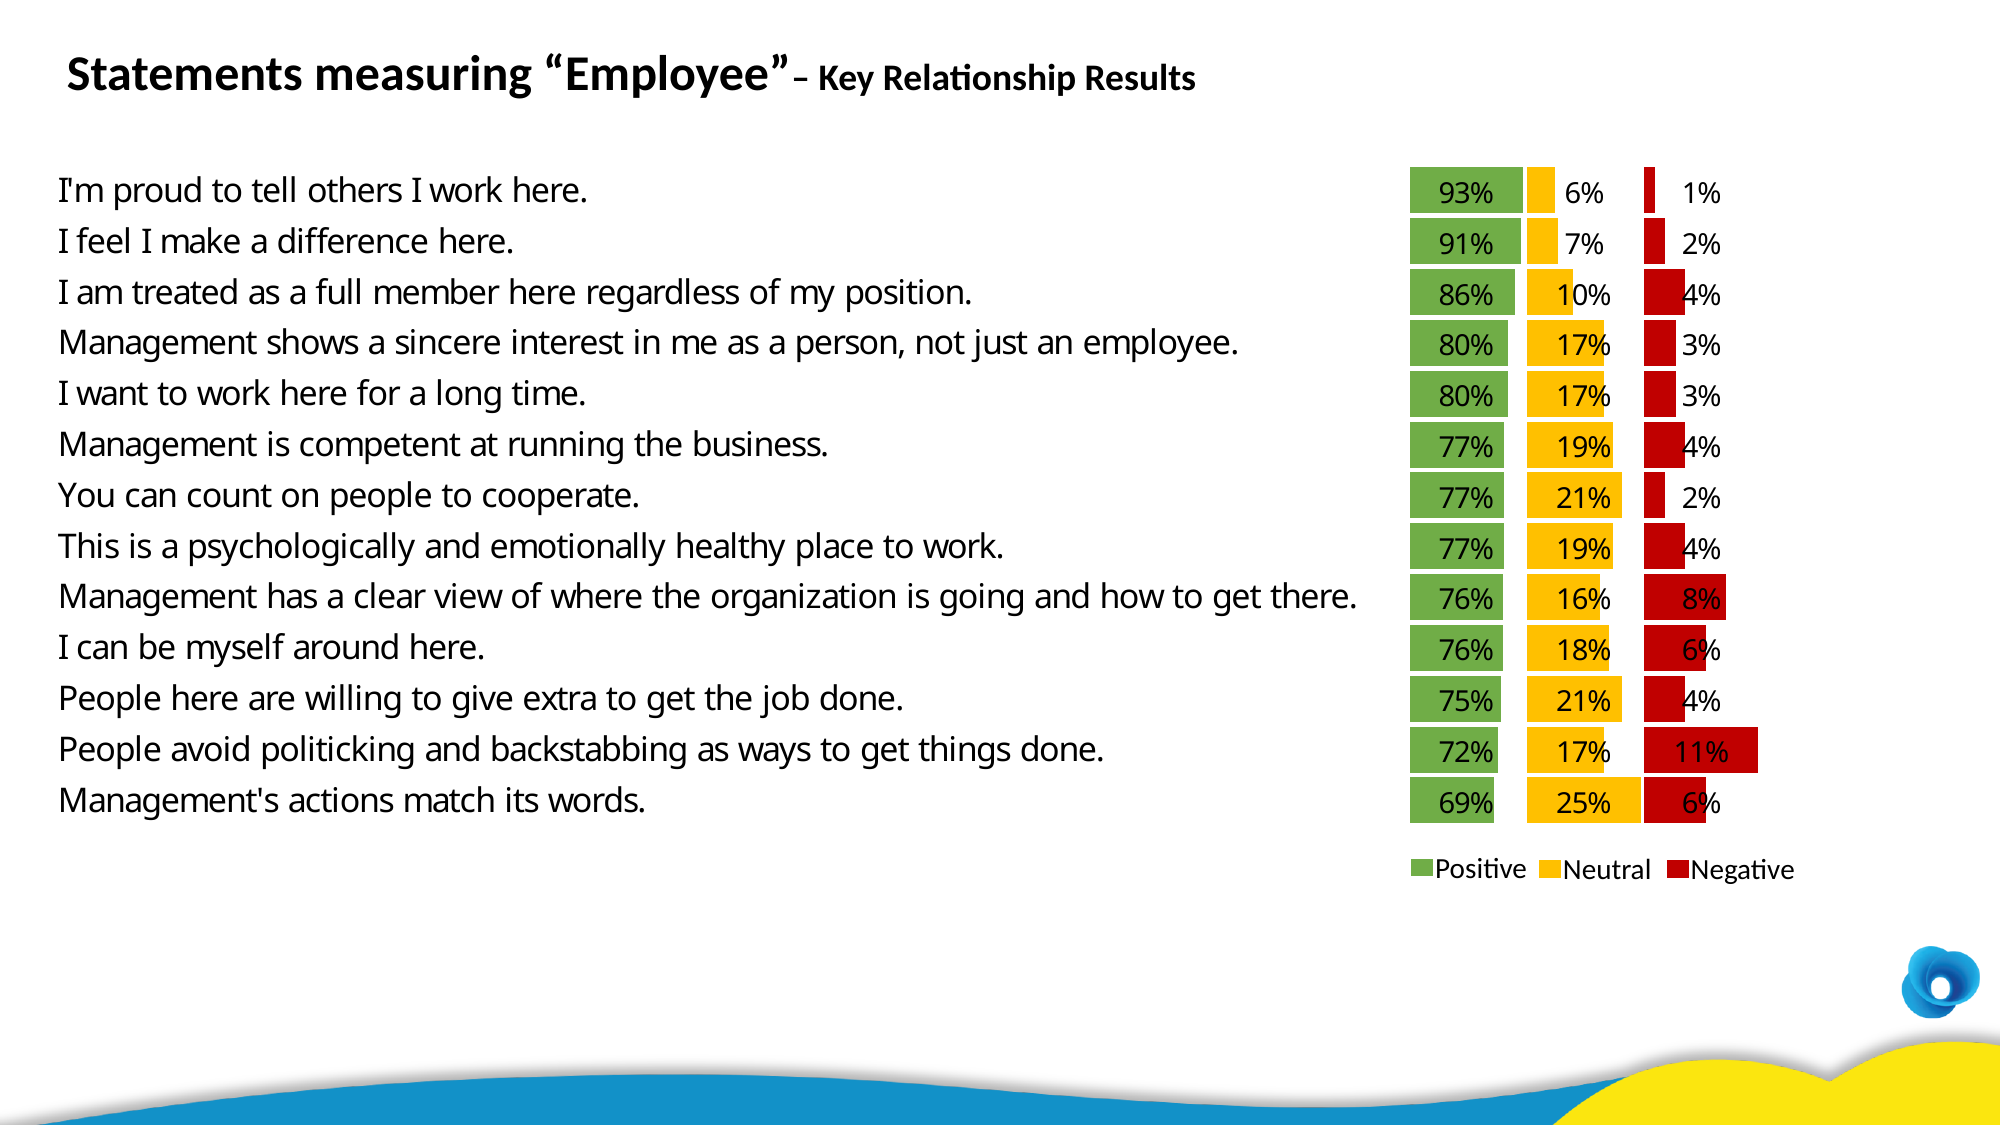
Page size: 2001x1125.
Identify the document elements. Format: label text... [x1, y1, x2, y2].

text_box Positive [1418, 842, 1543, 893]
text_box Statements measuring “Employee”– Key Relationship Results [51, 32, 1786, 109]
chart [51, 165, 1761, 828]
text_box Neutral [1543, 842, 1669, 894]
text_box Negative [1669, 842, 1816, 894]
text_box [1411, 859, 1418, 876]
